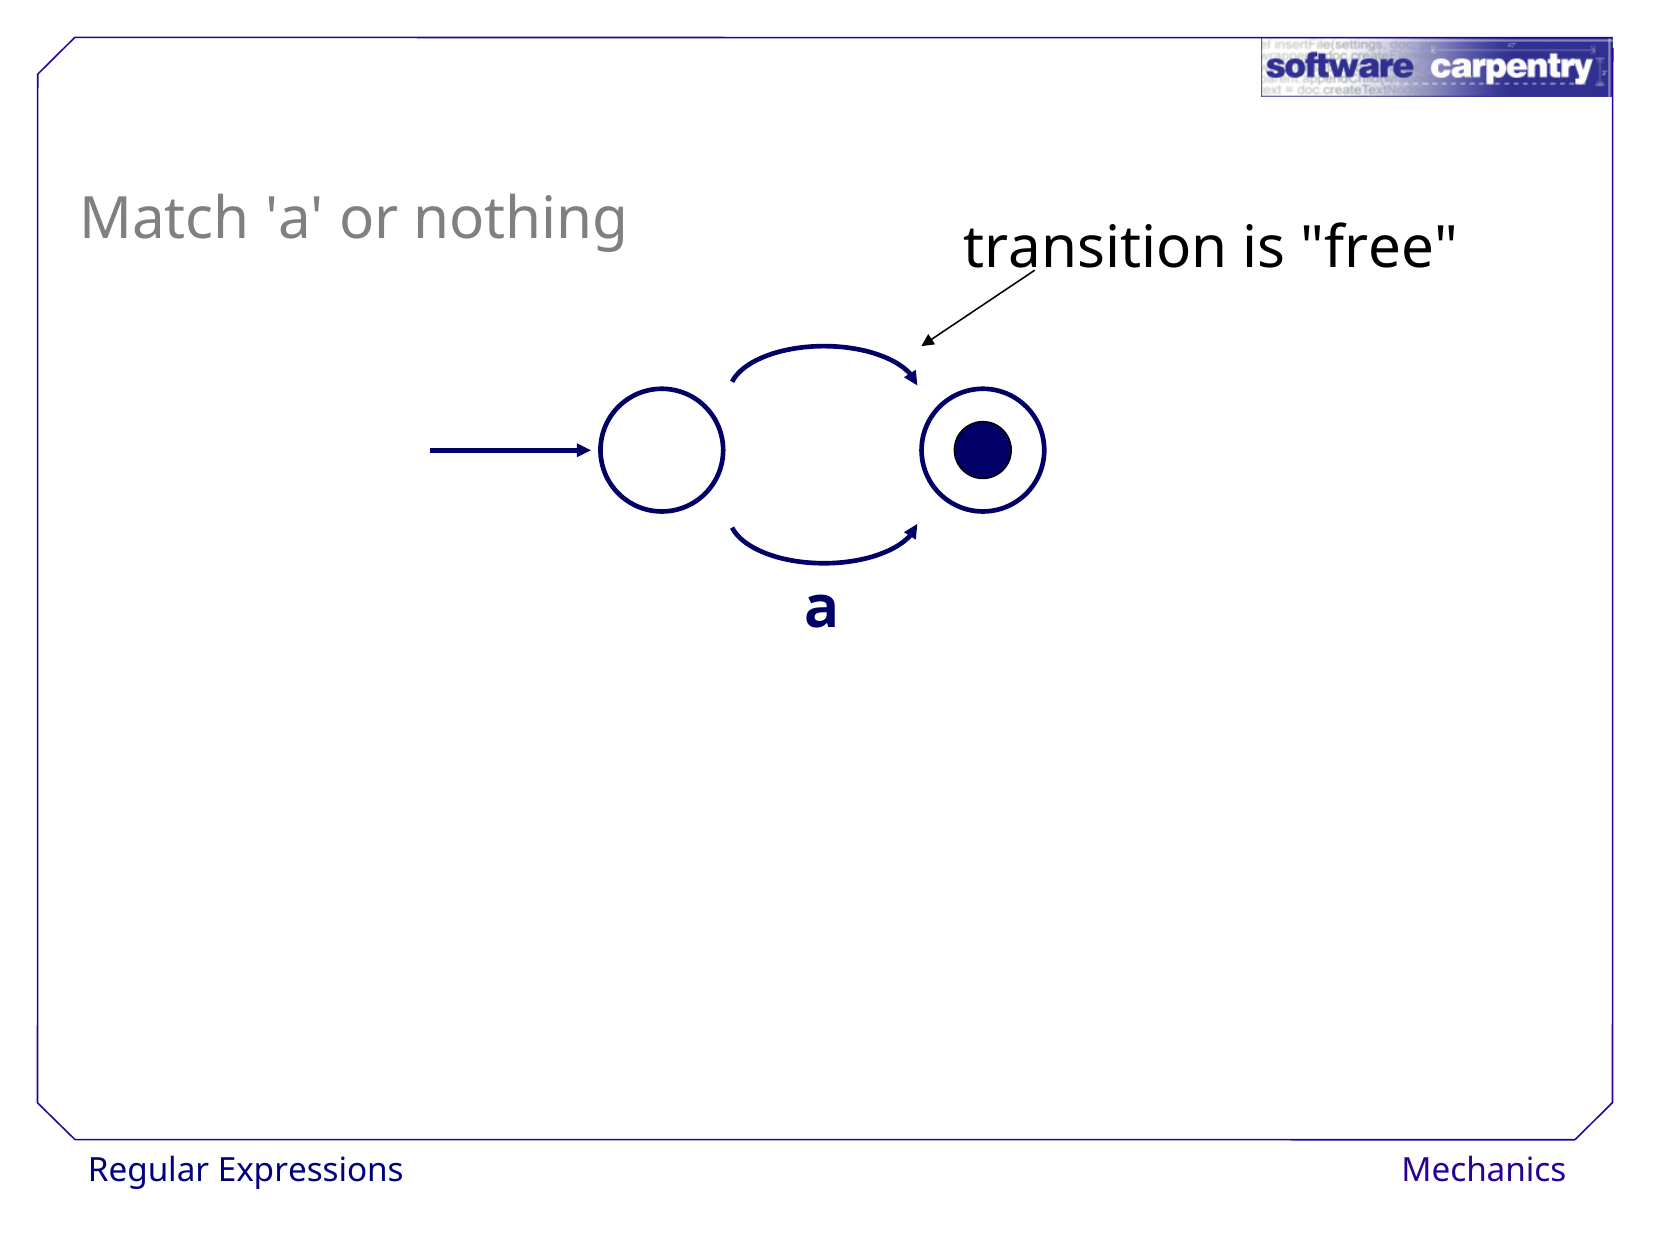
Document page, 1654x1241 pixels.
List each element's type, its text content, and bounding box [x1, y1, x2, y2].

text_box [954, 421, 1012, 479]
text_box a [788, 568, 854, 649]
text_box Match 'a' or nothing [64, 138, 794, 259]
text_box transition is "free" [948, 166, 1624, 287]
picture [1261, 39, 1613, 97]
